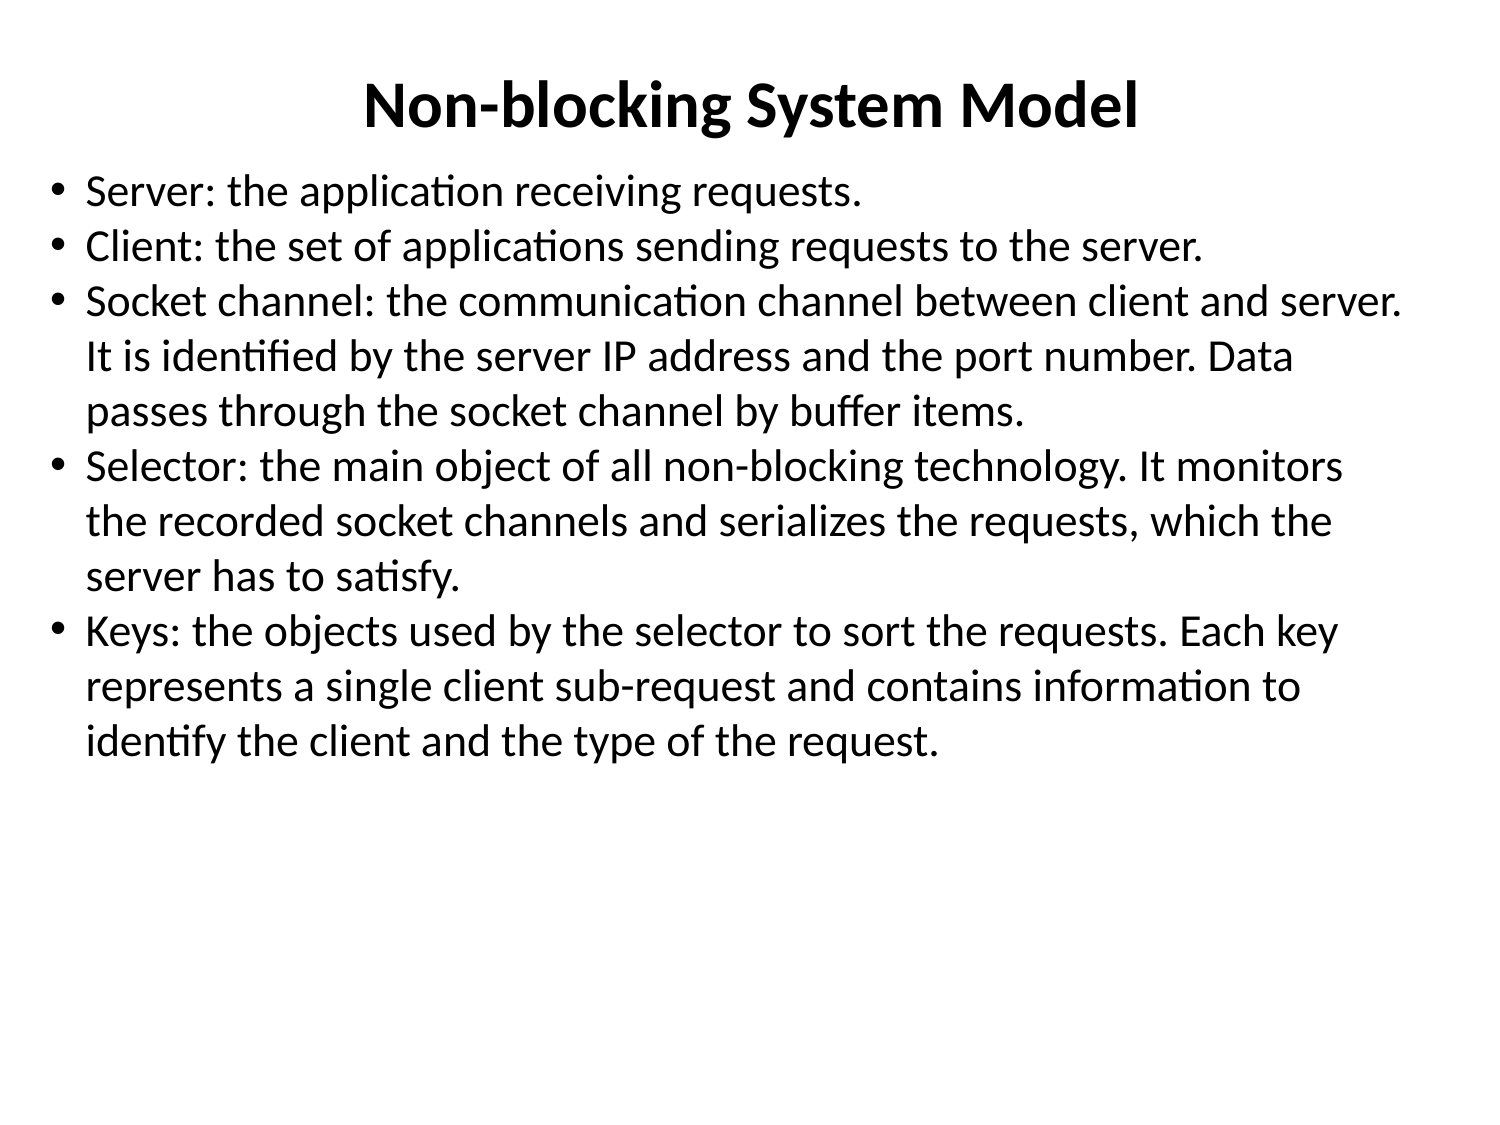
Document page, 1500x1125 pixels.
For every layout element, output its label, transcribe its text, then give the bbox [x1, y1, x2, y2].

text_box Server: the application receiving requests. Client: the set of applications sending requests to the server. Socket channel: the communication channel between client and server. It is identified by the server IP address and the port number. Data passes through the socket channel by buffer items. Selector: the main object of all non-blocking technology. It monitors the recorded socket channels and serializes the requests, which the server has to satisfy. Keys: the objects used by the selector to sort the requests. Each key represents a single client sub-request and contains information to identify the client and the type of the request. [35, 153, 1425, 1005]
text_box Non-blocking System Model [75, 45, 1430, 237]
